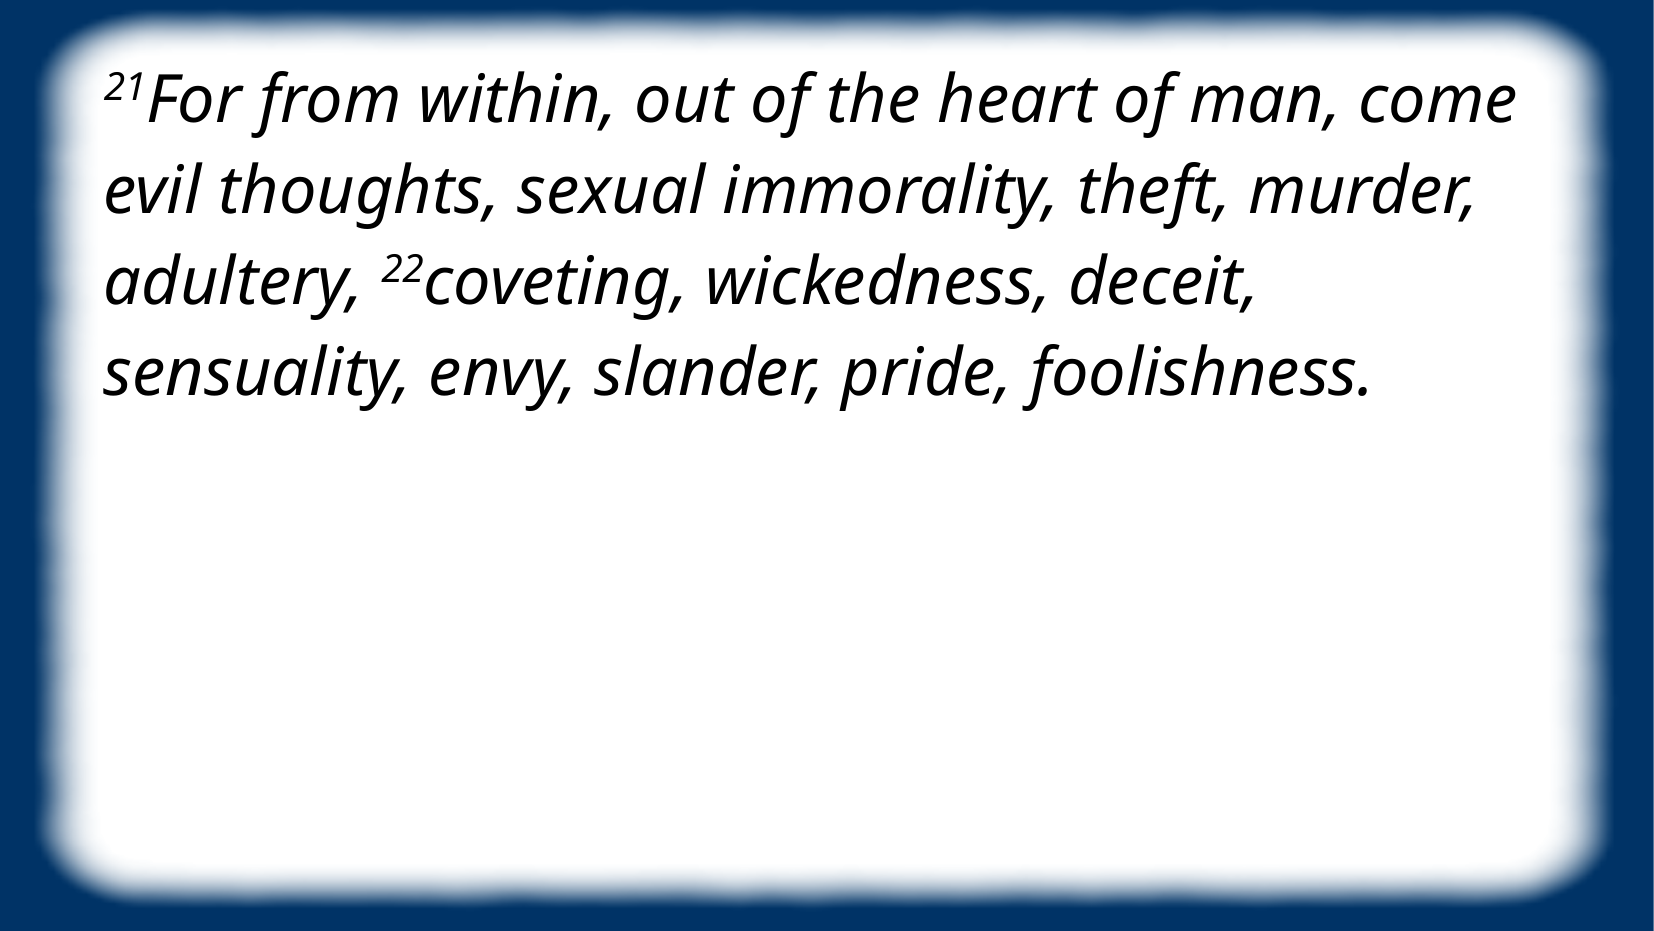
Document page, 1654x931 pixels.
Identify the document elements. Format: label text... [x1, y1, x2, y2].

text_box 21For from within, out of the heart of man, come evil thoughts, sexual immorality, theft, murder, adultery, 22coveting, wickedness, deceit, sensuality, envy, slander, pride, foolishness. [88, 43, 1559, 436]
picture [0, 0, 1654, 931]
